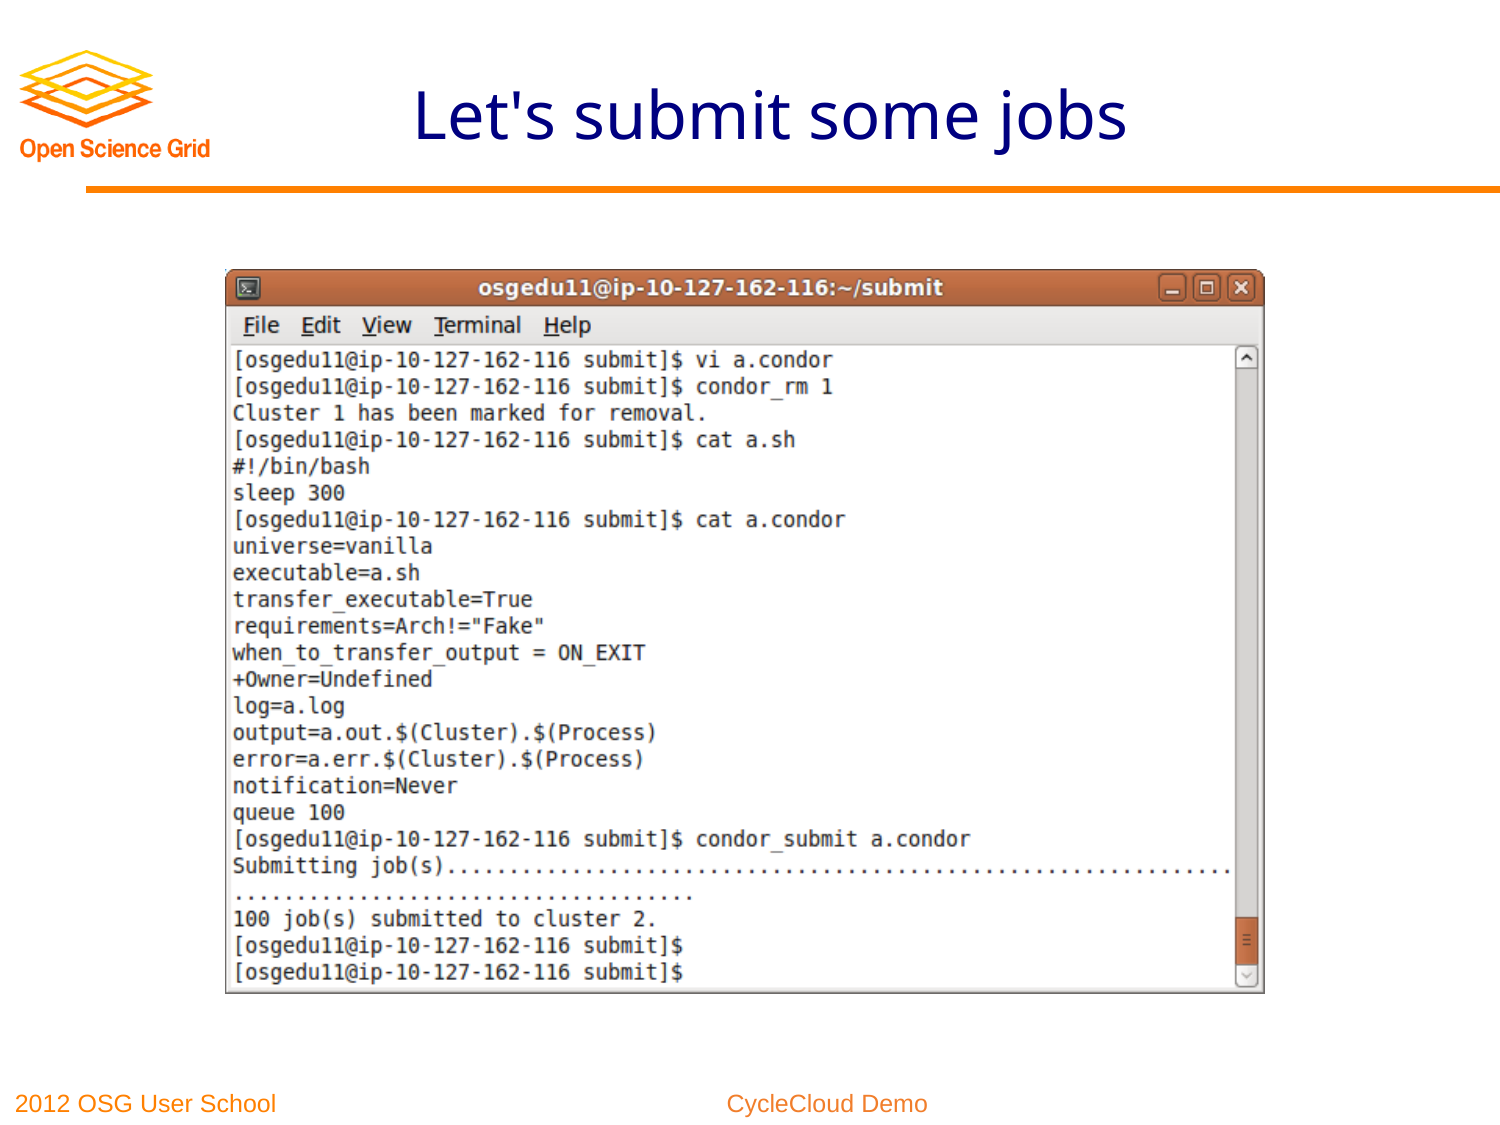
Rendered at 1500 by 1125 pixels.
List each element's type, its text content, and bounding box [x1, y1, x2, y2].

title Let's submit some jobs [201, 18, 1342, 207]
picture [225, 269, 1265, 994]
picture [0, 27, 201, 179]
